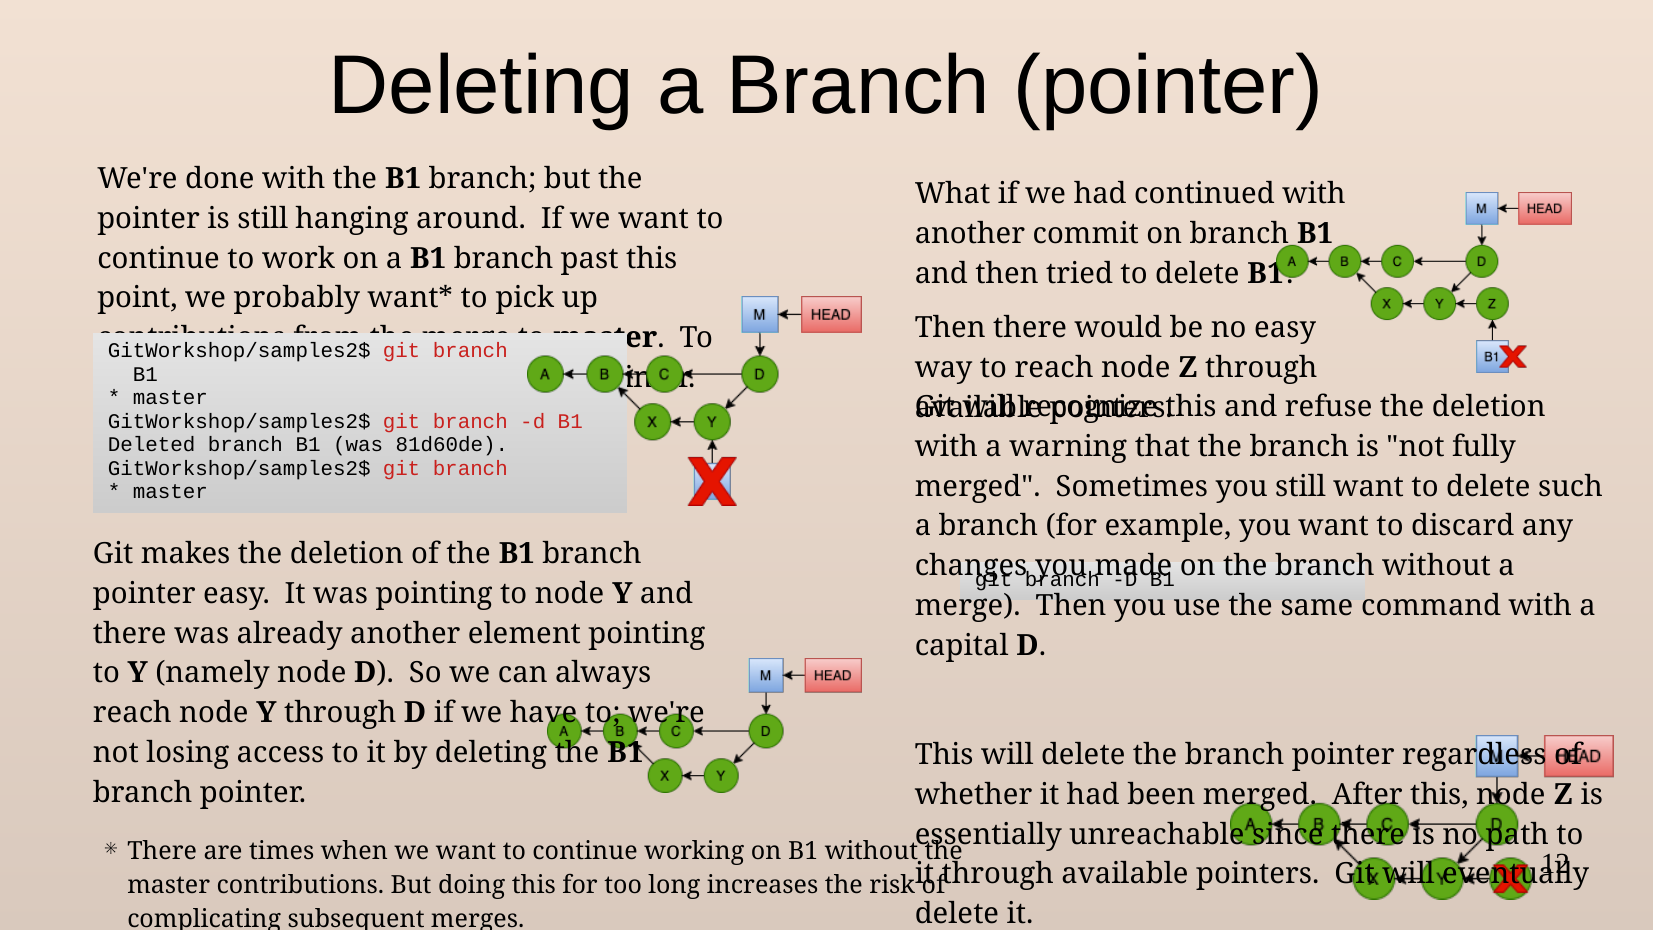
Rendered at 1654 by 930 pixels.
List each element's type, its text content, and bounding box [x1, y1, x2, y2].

picture [527, 296, 862, 506]
text_box What if we had continued with another commit on branch B1 and then tried to delete B1? Then there would be no easy way to reach node Z through available pointers. [900, 165, 1396, 378]
picture [1558, 754, 1566, 763]
text_box GitWorkshop/samples2$ git branch B1 * master GitWorkshop/samples2$ git branch -d B1 Deleted branch B1 (was 81d60de). GitWorkshop/samples2$ git branch * master [93, 333, 627, 514]
picture [1451, 756, 1458, 762]
picture [547, 658, 862, 794]
text_box We're done with the B1 branch; but the pointer is still hanging around. If we want to continue to work on a B1 branch past this point, we probably want* to pick up contributions from the merge to master. To this end, we wish to remove the B1 pointer. [82, 150, 766, 330]
picture [1276, 192, 1572, 373]
text_box Git makes the deletion of the B1 branch pointer easy. It was pointing to node Y and there was already another element pointing to Y (namely node D). So we can always reach node Y through D if we have to; we're not losing access to it by deleting the B1 branch pointer. [78, 525, 739, 738]
title Deleting a Branch (pointer) [82, 19, 1571, 151]
picture [1297, 754, 1304, 762]
picture [1434, 764, 1443, 770]
picture [1230, 754, 1614, 901]
text_box There are times when we want to continue working on B1 without the master contributions. But doing this for too long increases the risk of complicating subsequent merges. [90, 825, 1051, 902]
picture [1313, 754, 1321, 763]
text_box Git will recognize this and refuse the deletion with a warning that the branch is "not fully merged". Sometimes you still want to delete such a branch (for example, you want to discard any changes you made on the branch without a merge). Then you use the same command with a capital D. This will delete the branch pointer regardless of whether it had been merged. After this, node Z is essentially unreachable since there is no path to it through available pointers. Git will eventually delete it. [900, 378, 1621, 754]
